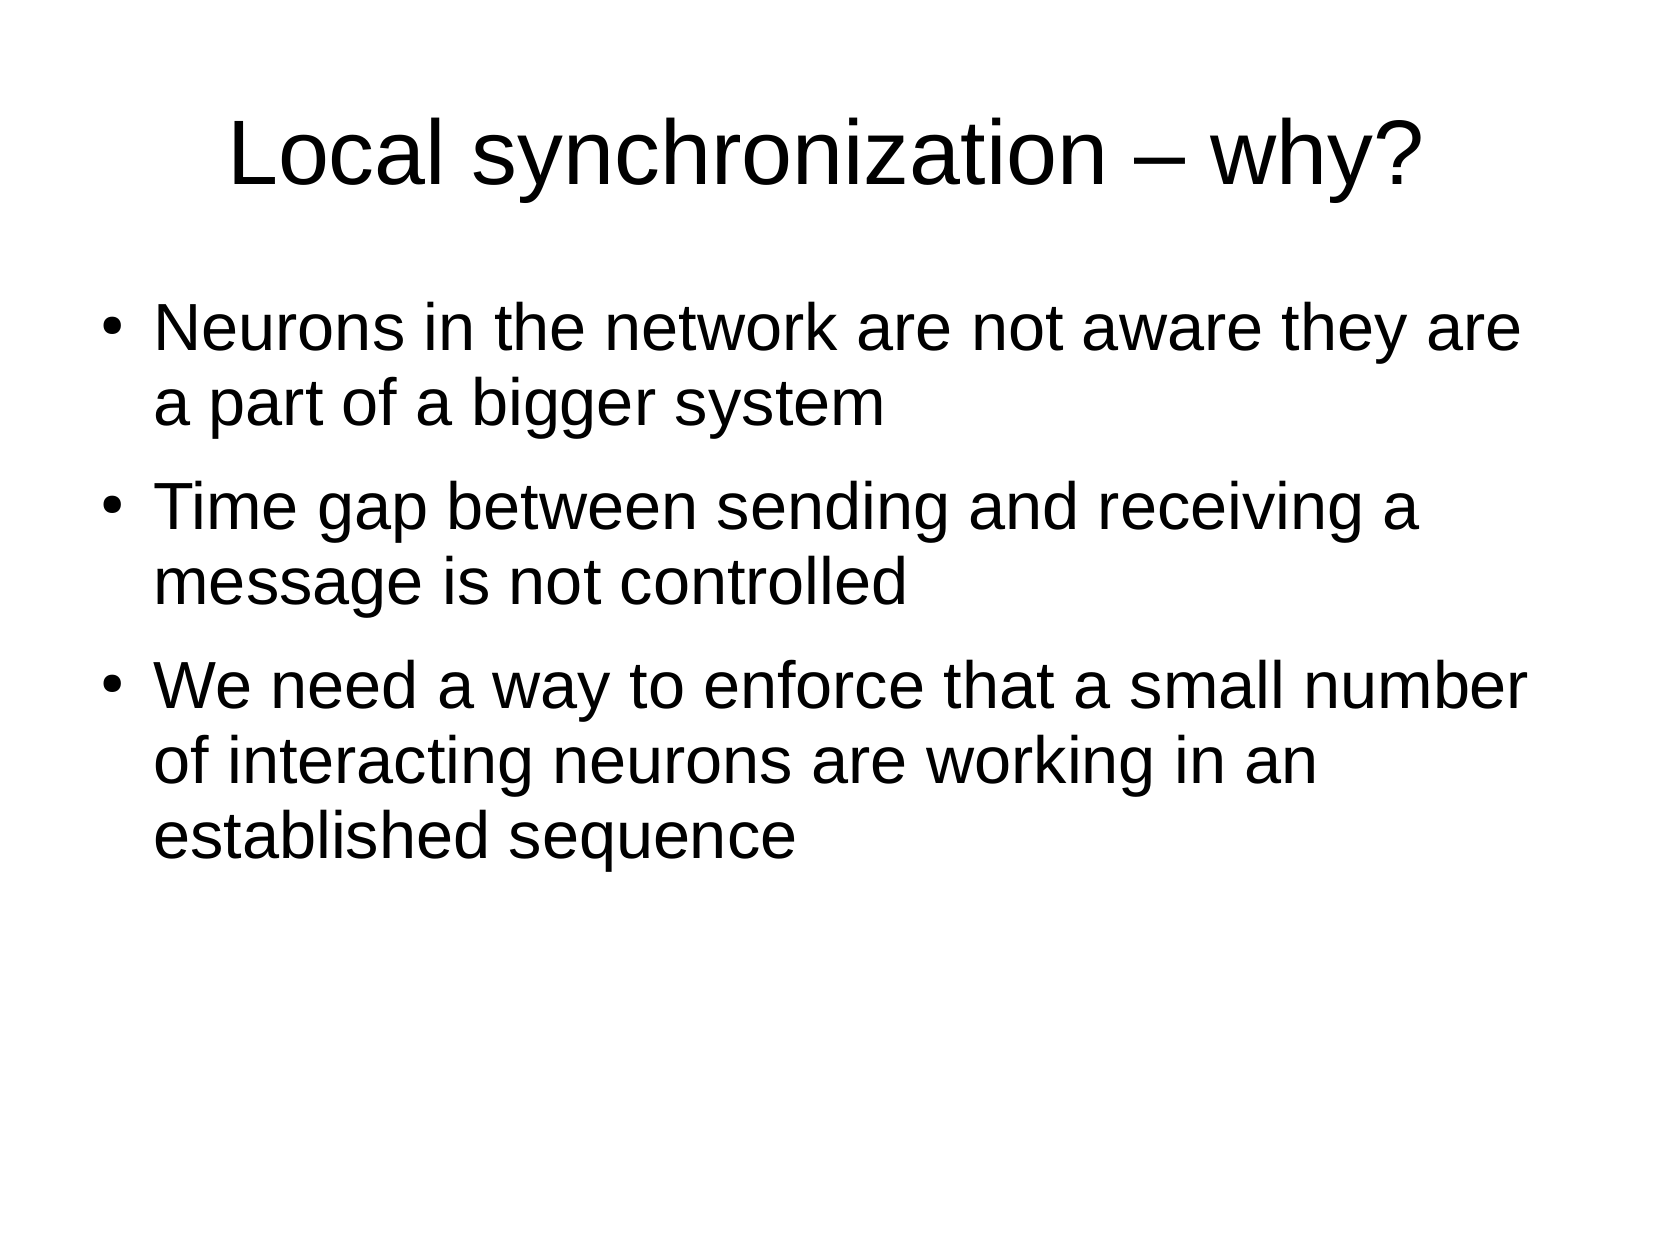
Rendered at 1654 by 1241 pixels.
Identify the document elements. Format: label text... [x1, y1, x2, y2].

list Neurons in the network are not aware they are a part of a bigger system Time gap between sending and receiving a message is not controlled We need a way to enforce that a small number of interacting neurons are working in an established sequence [82, 290, 1571, 1010]
title Local synchronization – why? [82, 49, 1571, 257]
